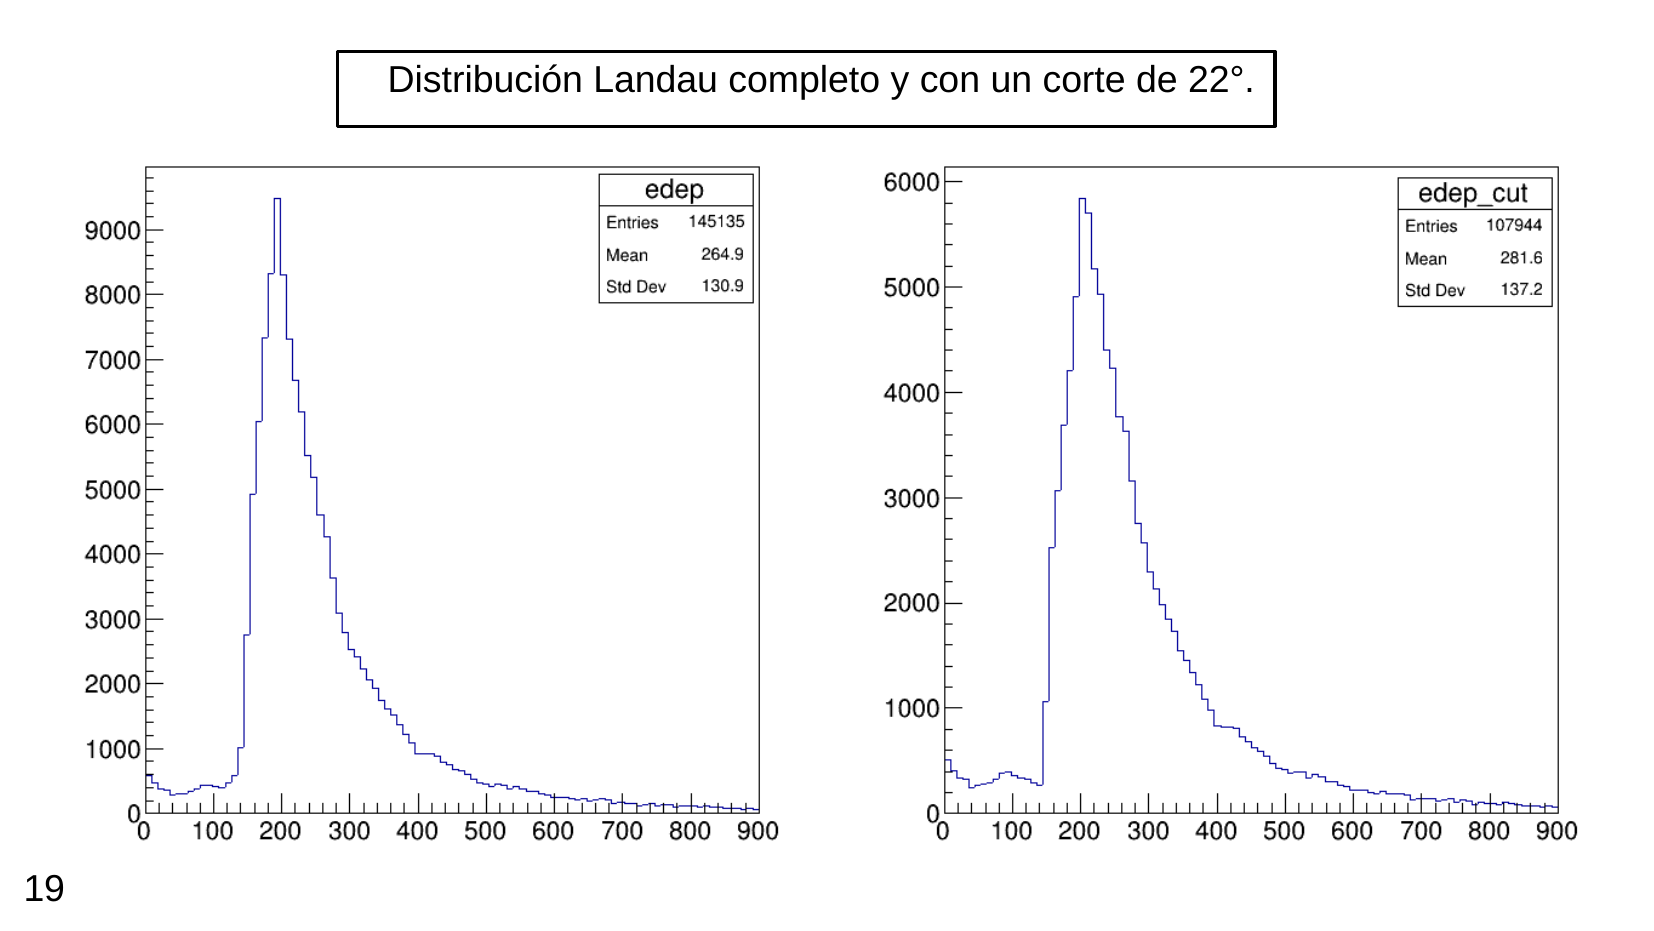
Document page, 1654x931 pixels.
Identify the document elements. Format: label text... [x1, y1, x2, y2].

text_box <number> [8, 860, 638, 931]
text_box Distribución Landau completo y con un corte de 22°. [337, 51, 1276, 127]
picture [75, 158, 1582, 861]
